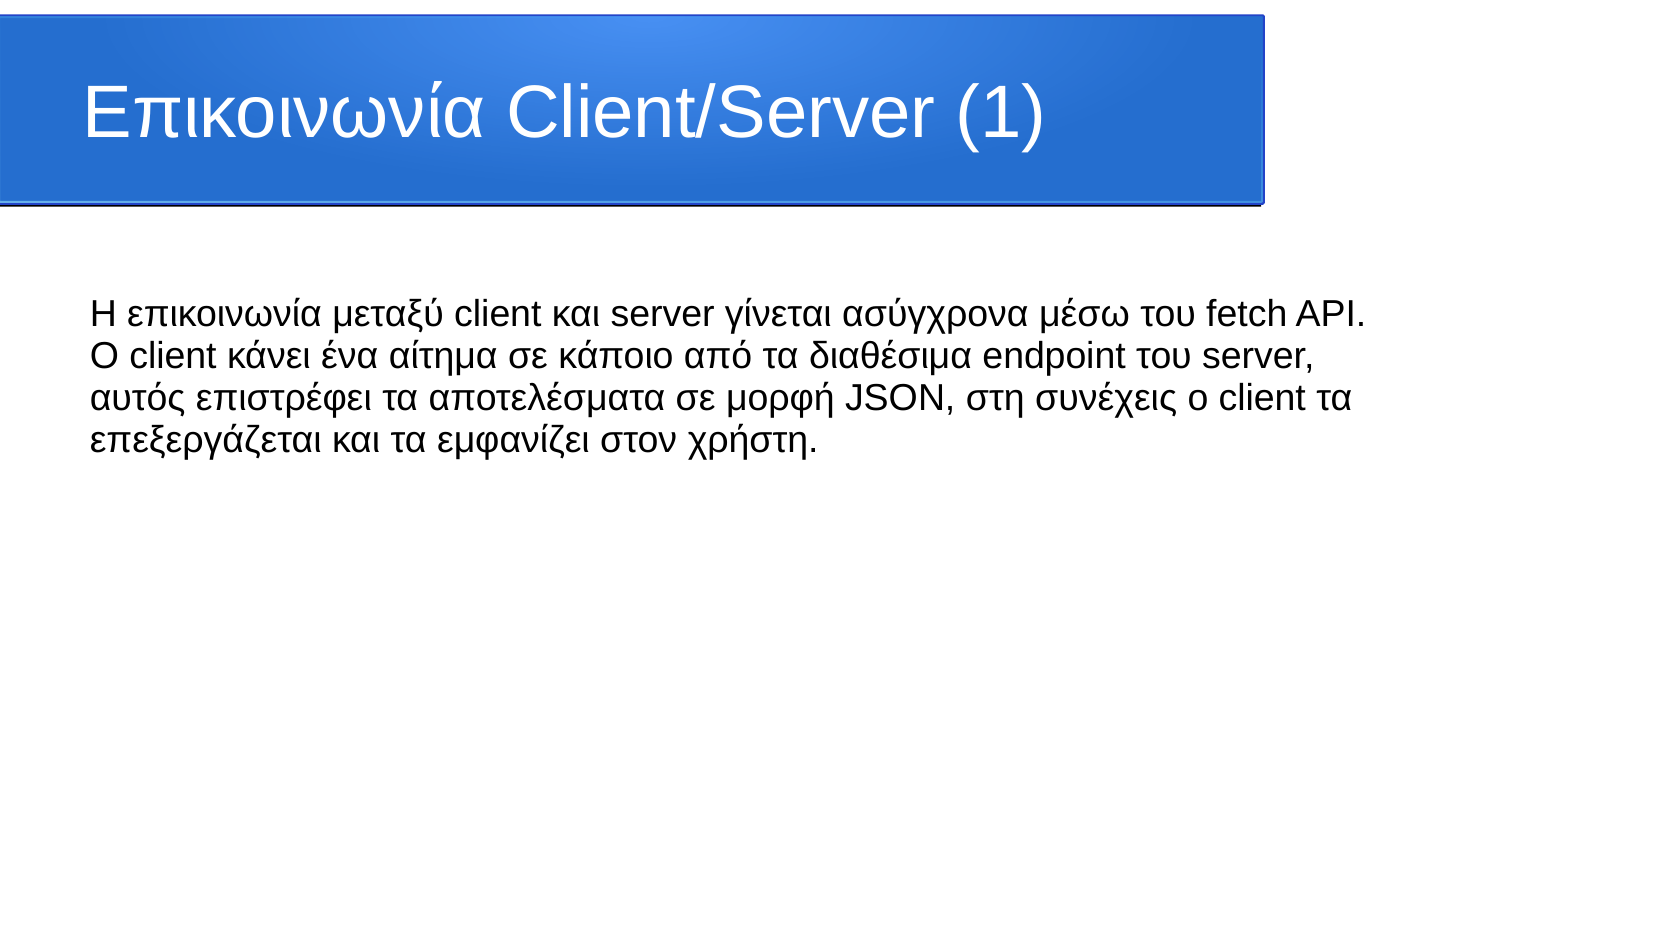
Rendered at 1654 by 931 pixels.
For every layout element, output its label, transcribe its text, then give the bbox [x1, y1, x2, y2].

title Επικοινωνία Client/Server (1) [82, 35, 1235, 189]
text_box Η επικοινωνία μεταξύ client και server γίνεται ασύγχρονα μέσω του fetch API. O client κάνει ένα αίτημα σε κάποιο από τα διαθέσιμα endpoint του server, αυτός επιστρέφει τα αποτελέσματα σε μορφή JSON, στη συνέχεις ο client τα επεξεργάζεται και τα εμφανίζει στον χρήστη. [75, 285, 1393, 781]
